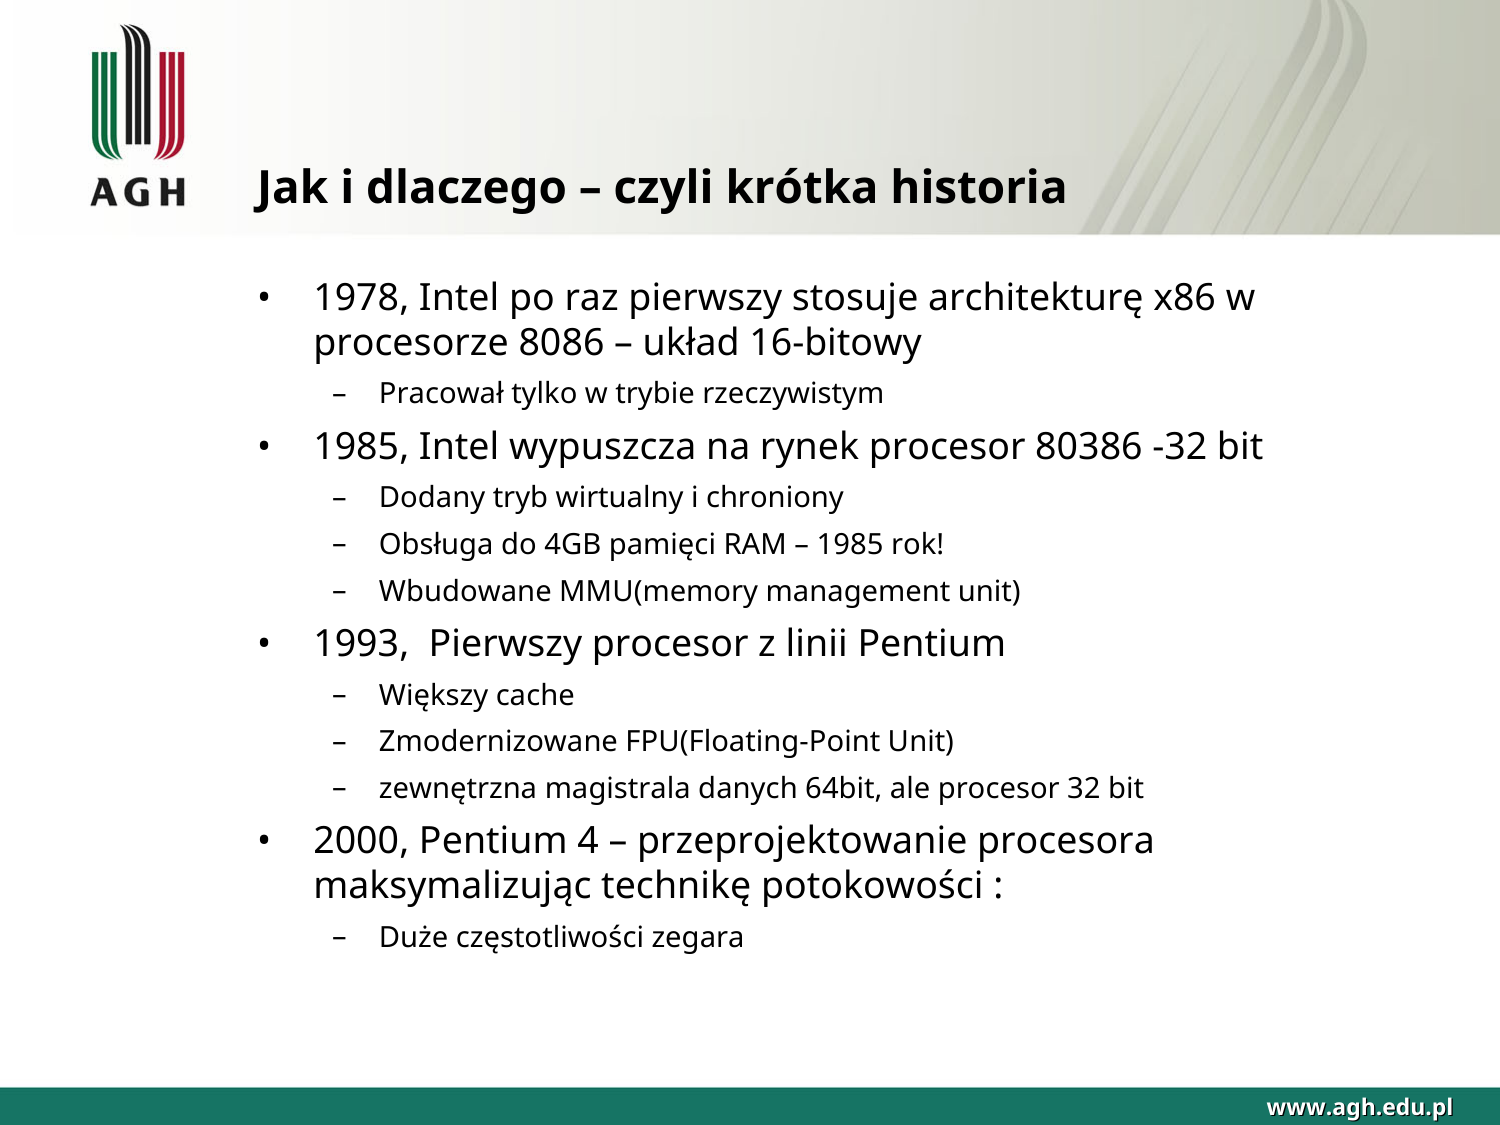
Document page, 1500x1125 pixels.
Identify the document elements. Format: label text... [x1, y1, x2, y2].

text_box www.agh.edu.pl [1251, 1084, 1500, 1125]
title Jak i dlaczego – czyli krótka historia [242, 137, 1425, 233]
list 1978, Intel po raz pierwszy stosuje architekturę x86 w procesorze 8086 – układ 16-bitowy Pracował tylko w trybie rzeczywistym 1985, Intel wypuszcza na rynek procesor 80386 -32 bit Dodany tryb wirtualny i chroniony Obsługa do 4GB pamięci RAM – 1985 rok! Wbudowane MMU(memory management unit) 1993, Pierwszy procesor z linii Pentium Większy cache Zmodernizowane FPU(Floating-Point Unit) zewnętrzna magistrala danych 64bit, ale procesor 32 bit 2000, Pentium 4 – przeprojektowanie procesora maksymalizując technikę potokowości : Duże częstotliwości zegara [242, 265, 1425, 1004]
picture [0, 0, 1500, 1125]
